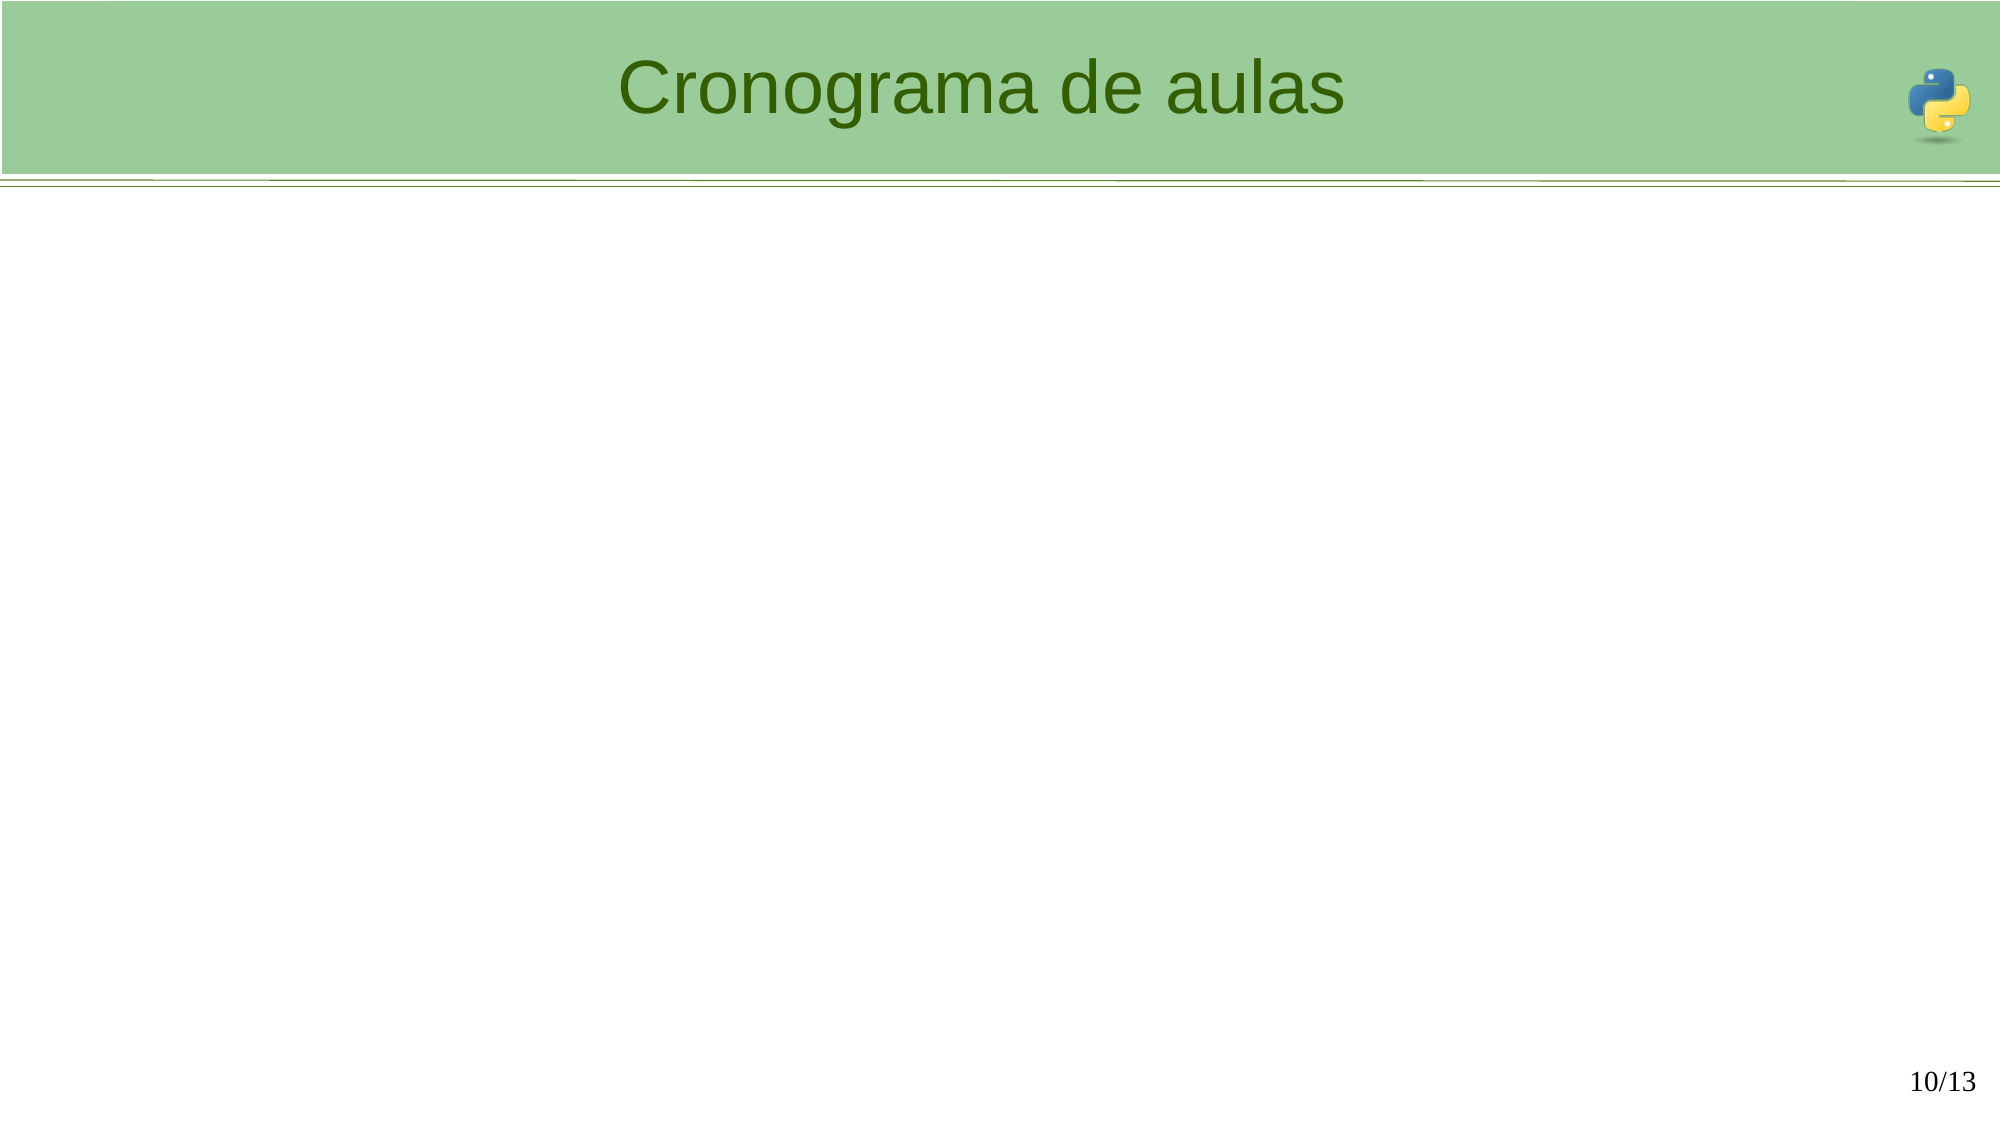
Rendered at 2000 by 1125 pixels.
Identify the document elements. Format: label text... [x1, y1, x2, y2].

title Cronograma de aulas [105, 0, 1861, 174]
picture [1901, 59, 1979, 148]
